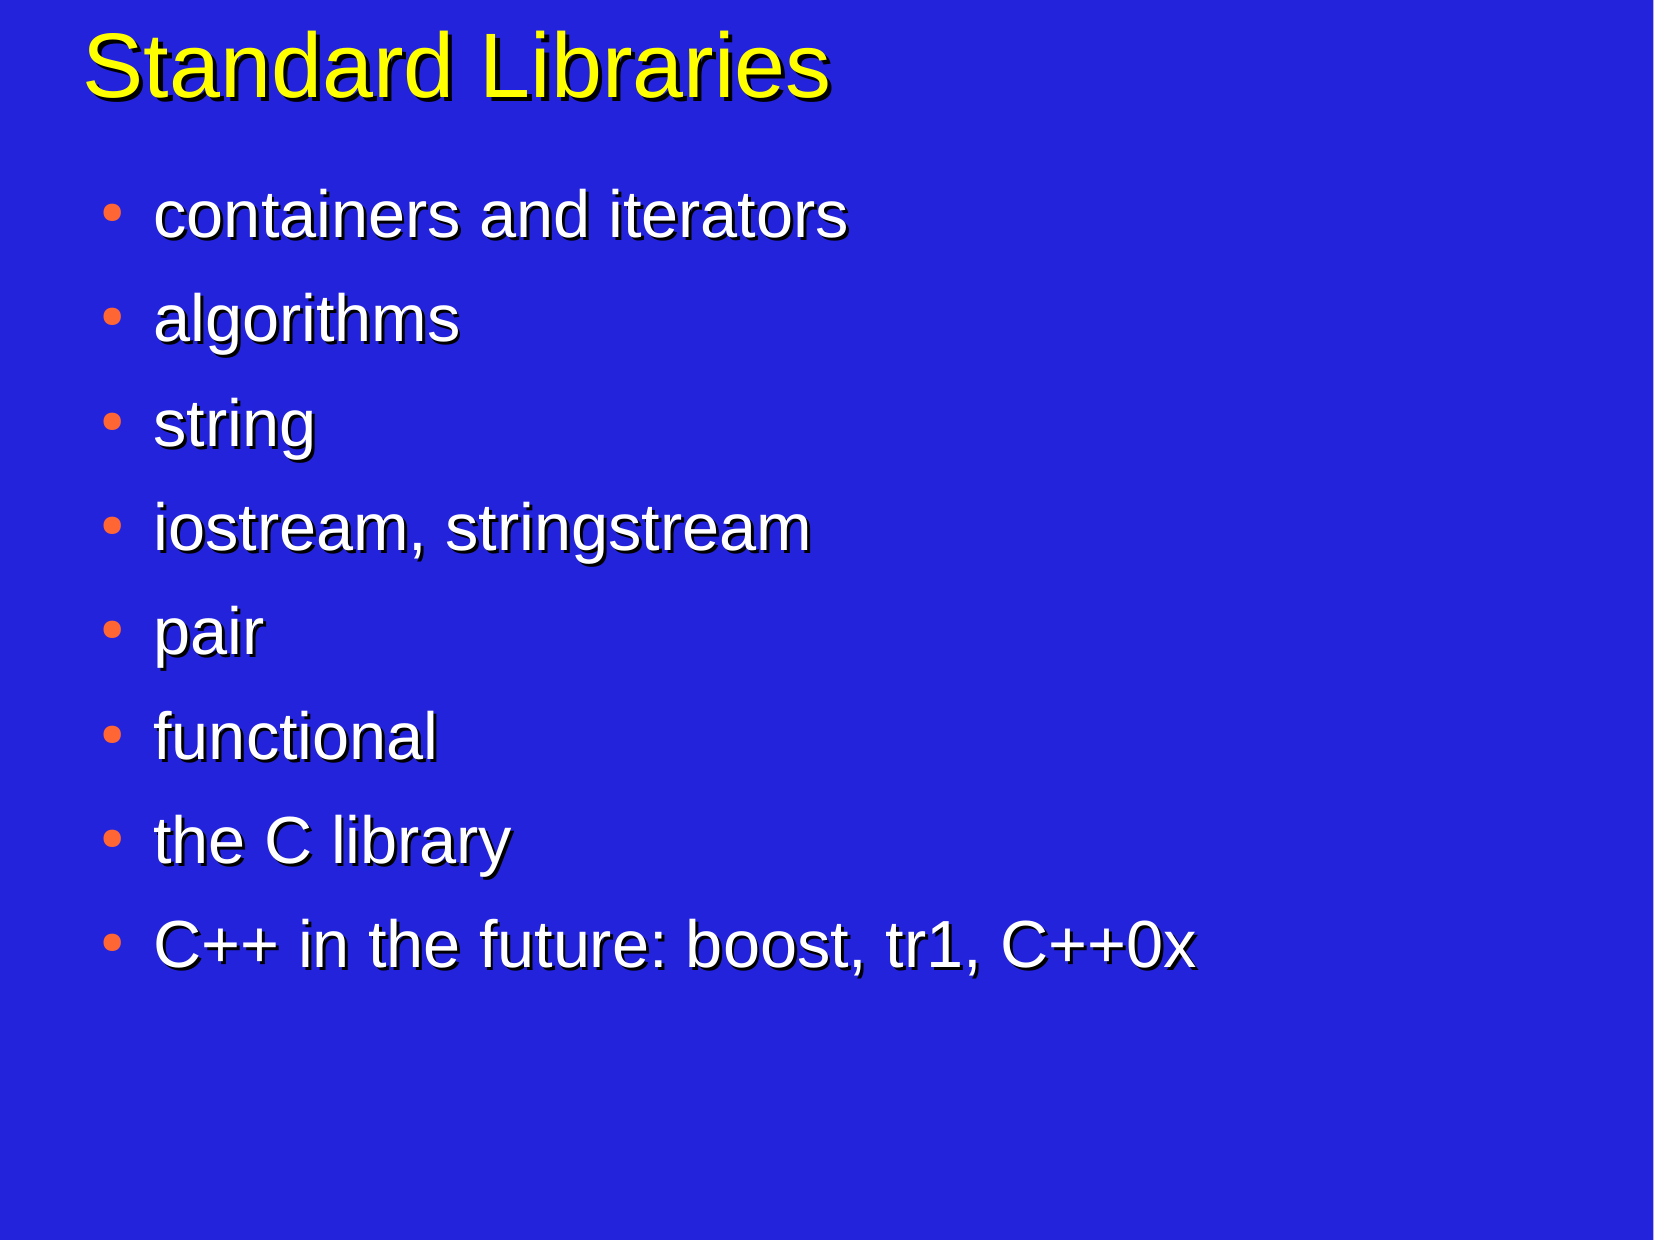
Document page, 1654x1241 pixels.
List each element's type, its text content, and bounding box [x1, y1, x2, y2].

title Standard Libraries [82, 2, 1571, 130]
list containers and iterators algorithms string iostream, stringstream pair functional the C library C++ in the future: boost, tr1, C++0x [82, 177, 1571, 1182]
